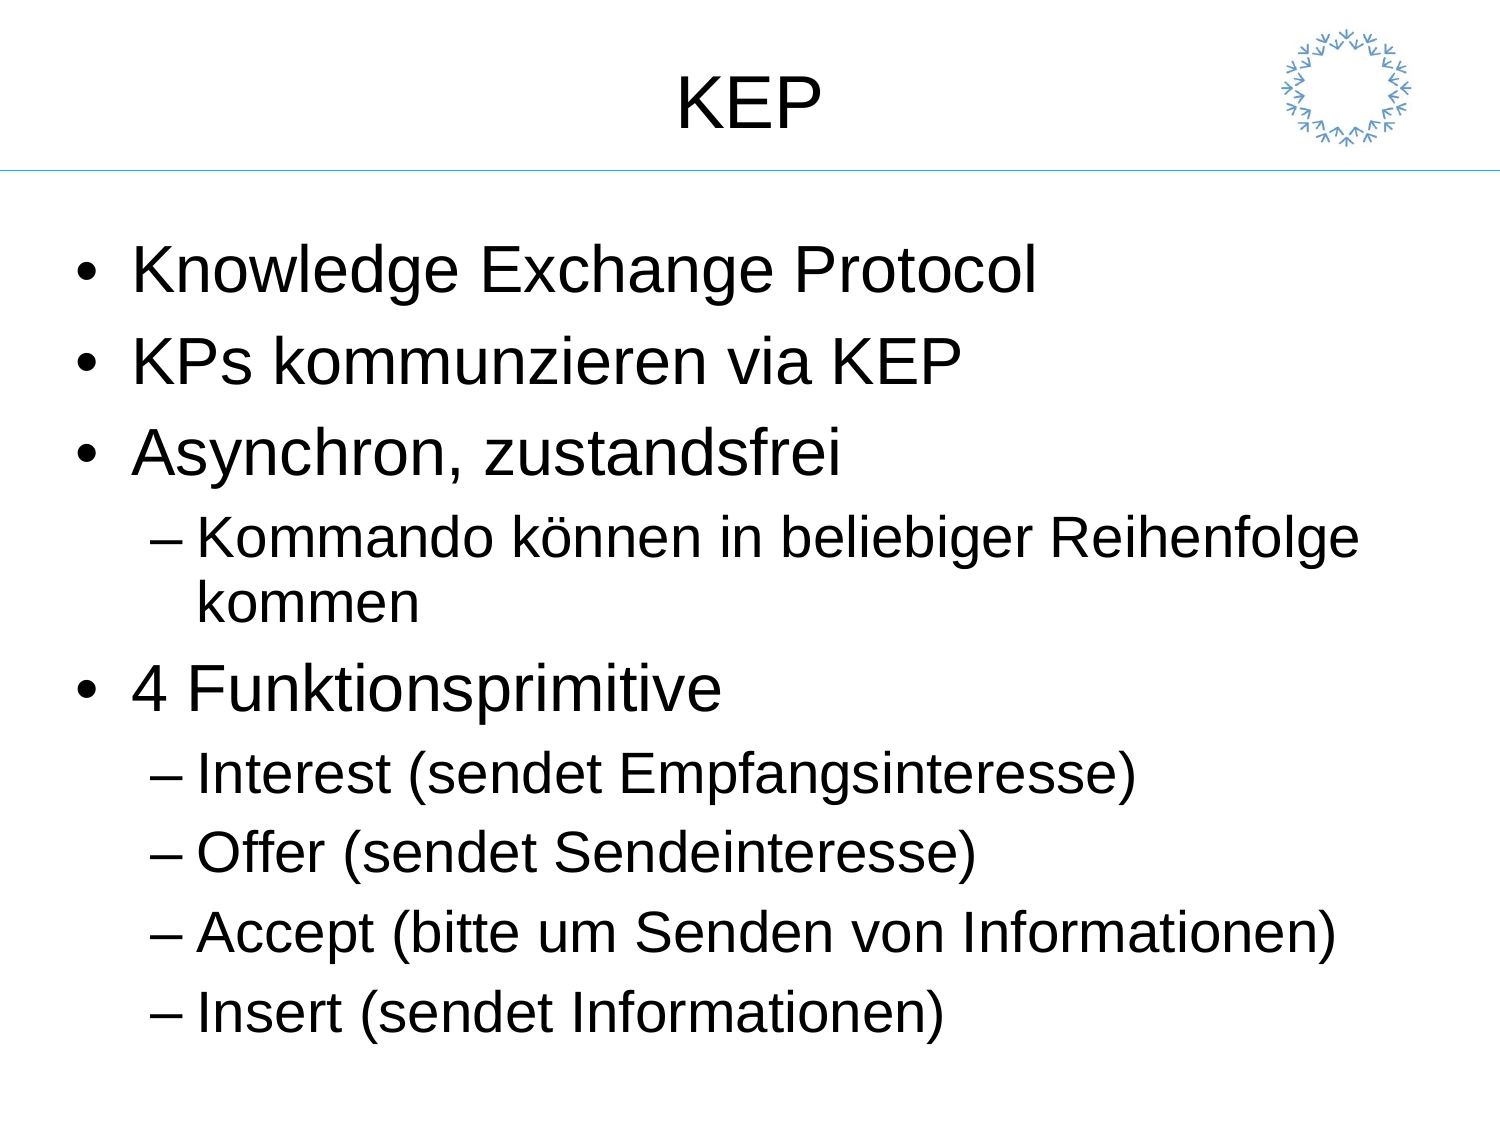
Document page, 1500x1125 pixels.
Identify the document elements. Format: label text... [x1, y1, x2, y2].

picture [1281, 29, 1412, 57]
title KEP [75, 57, 1426, 148]
list Knowledge Exchange Protocol KPs kommunzieren via KEP Asynchron, zustandsfrei Kommando können in beliebiger Reihenfolge kommen 4 Funktionsprimitive Interest (sendet Empfangsinteresse) Offer (sendet Sendeinteresse) Accept (bitte um Senden von Informationen) Insert (sendet Informationen) [75, 232, 1426, 1043]
